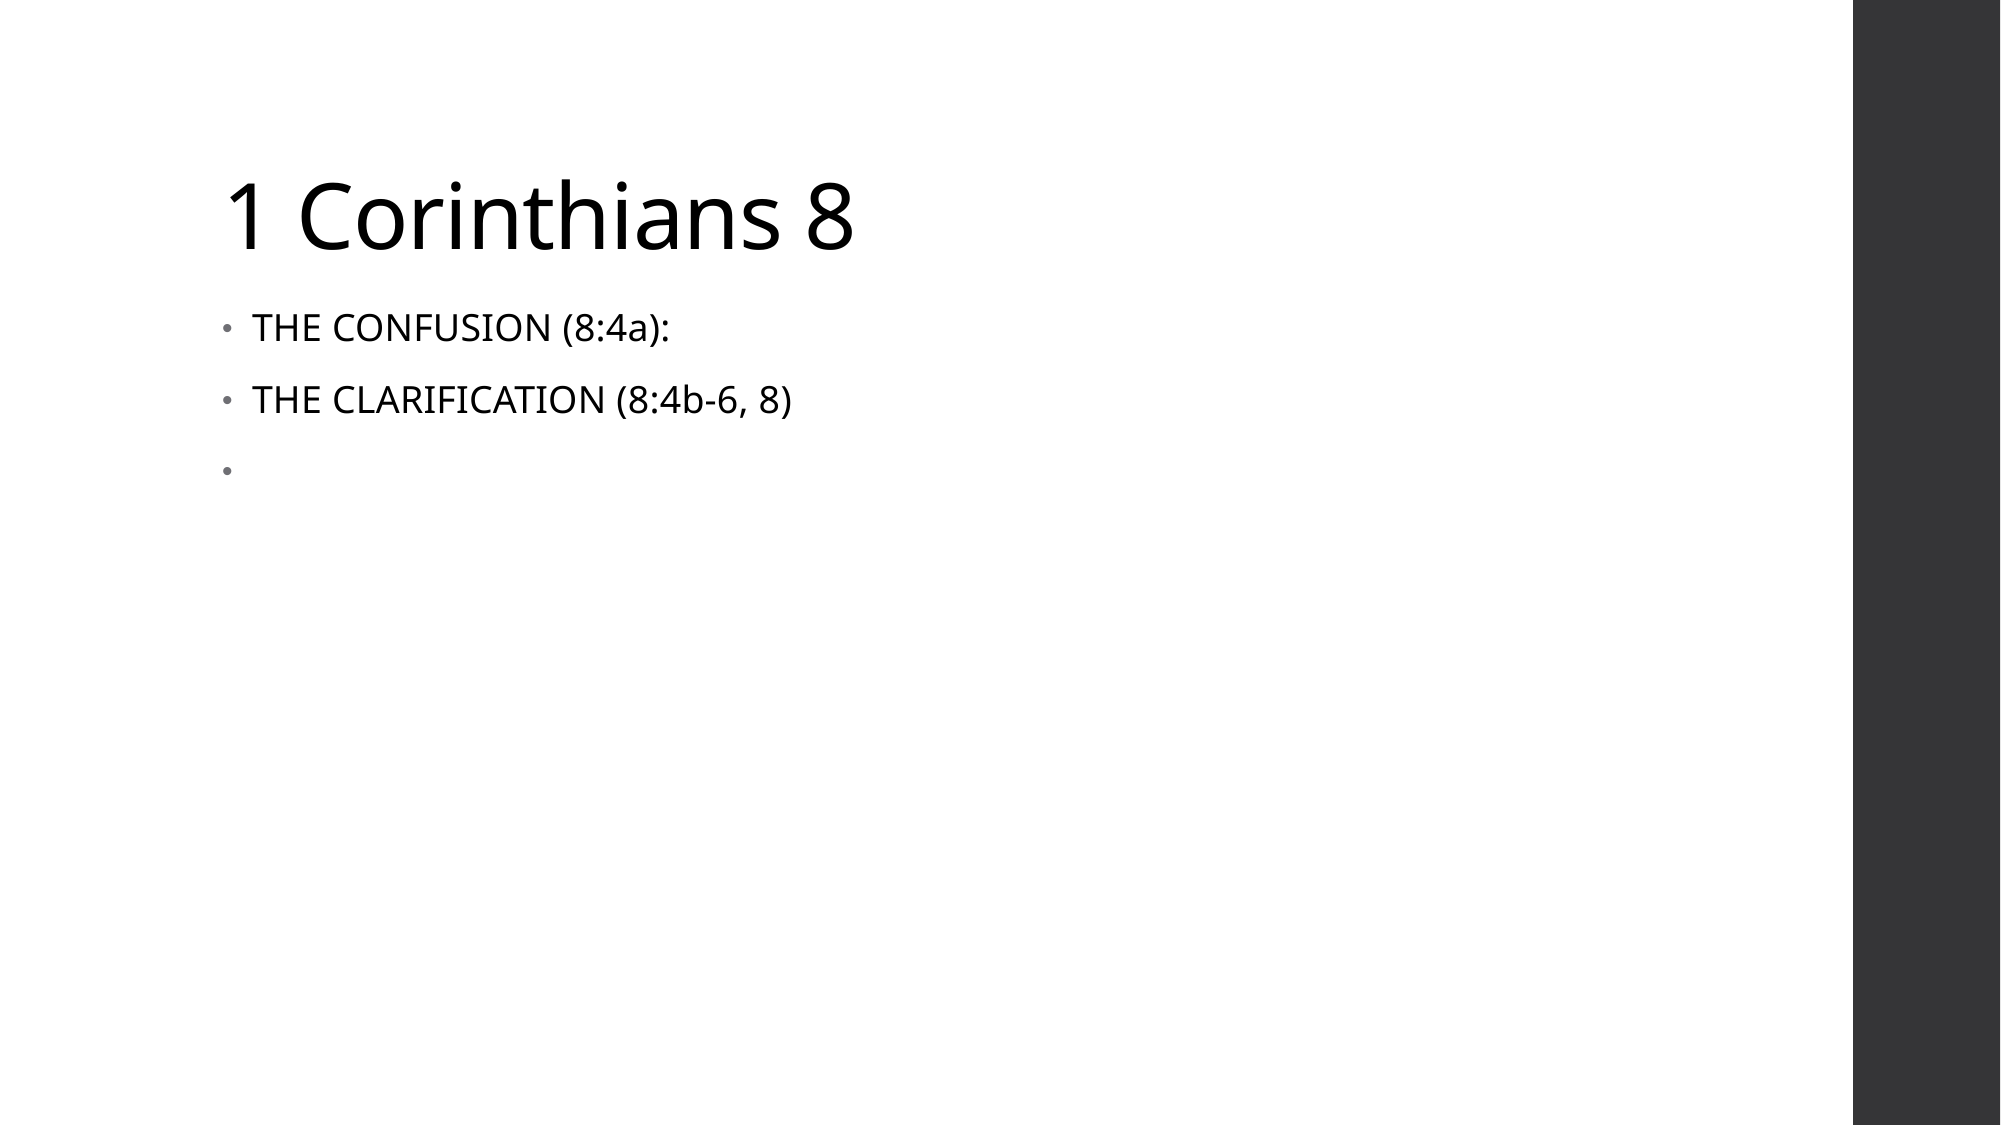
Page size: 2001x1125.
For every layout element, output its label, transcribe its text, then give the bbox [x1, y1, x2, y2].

title 1 Corinthians 8 [206, 60, 1797, 278]
list THE CONFUSION (8:4a): THE CLARIFICATION (8:4b-6, 8) [206, 299, 1617, 1014]
